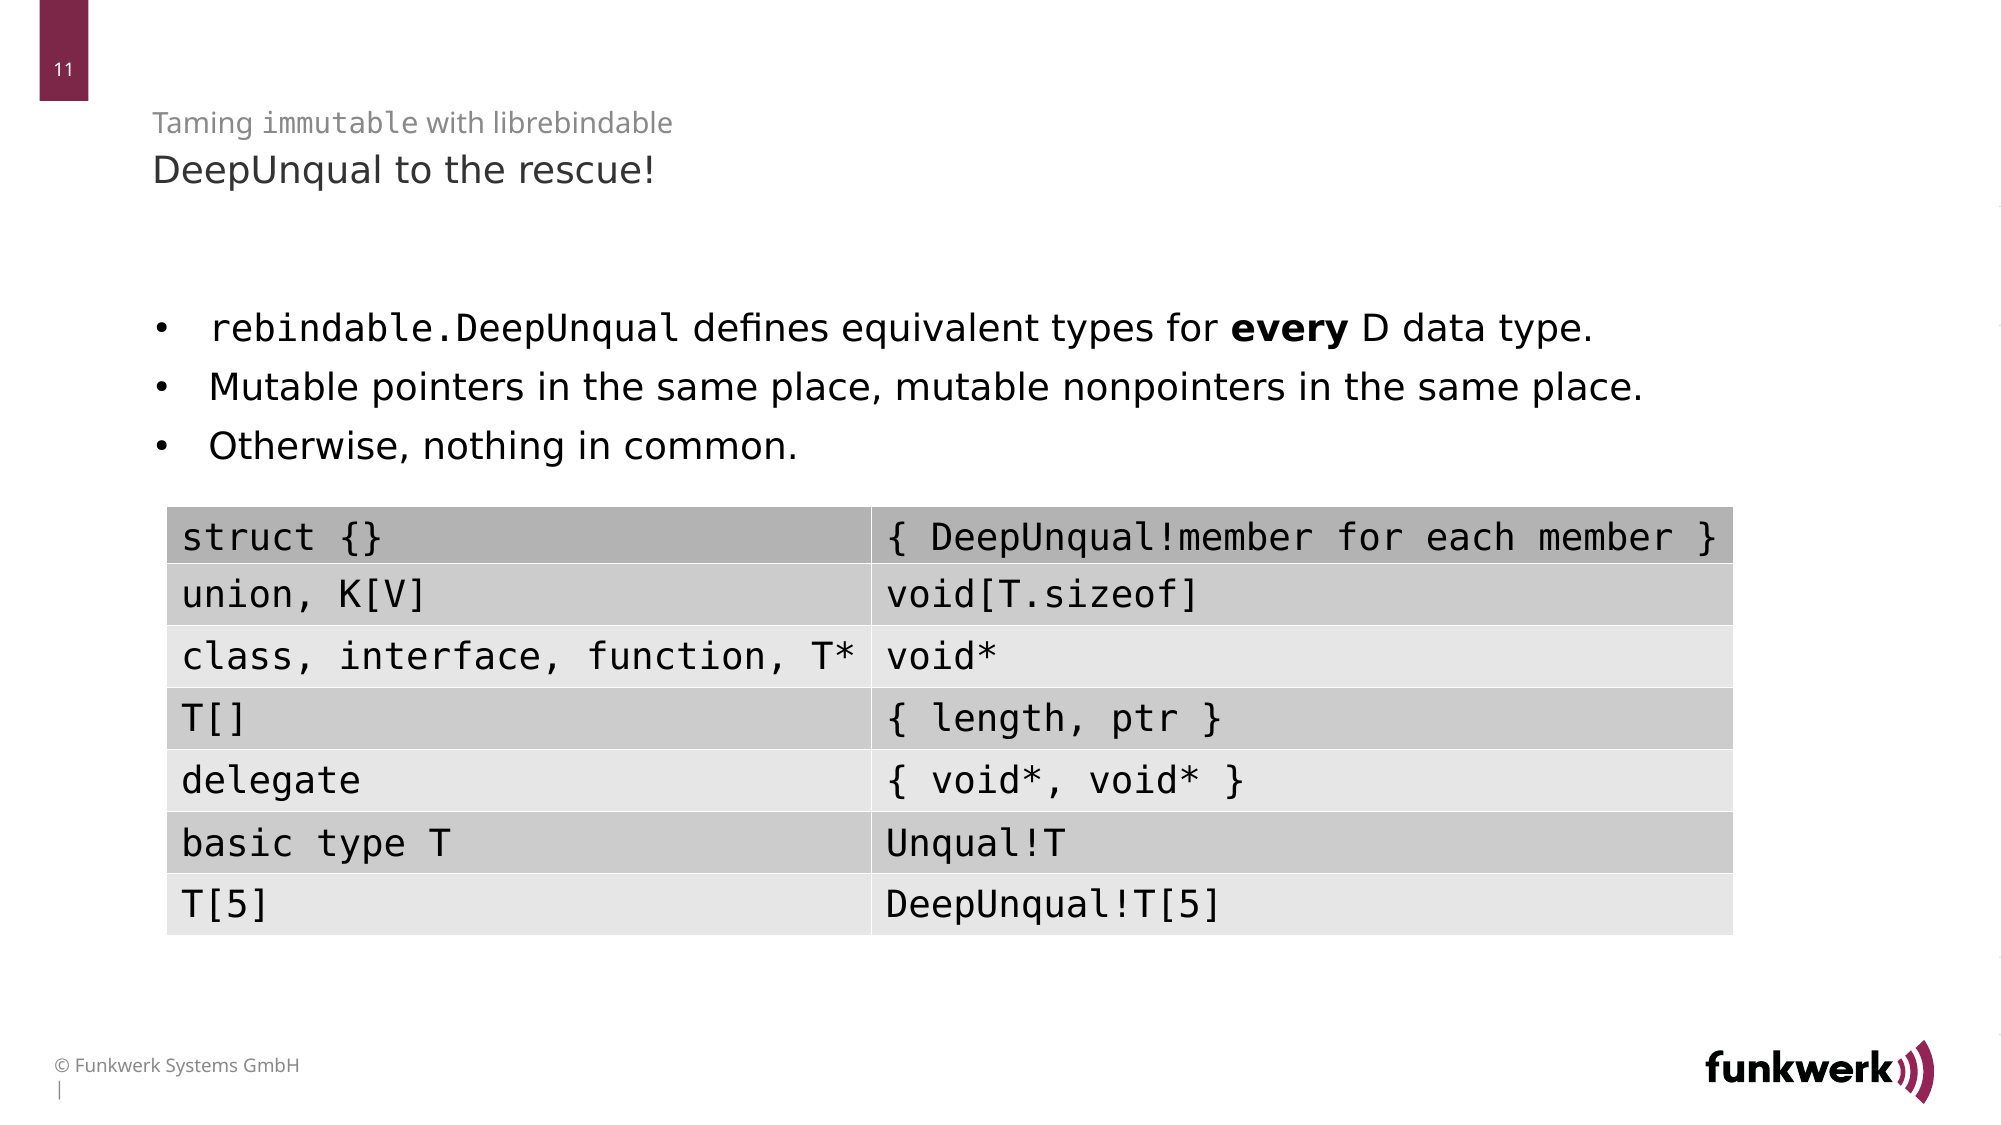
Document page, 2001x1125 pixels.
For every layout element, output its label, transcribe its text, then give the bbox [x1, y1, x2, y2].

list rebindable.DeepUnqual defines equivalent types for every D data type. Mutable pointers in the same place, mutable nonpointers in the same place. Otherwise, nothing in common. [137, 307, 1851, 945]
text_box DeepUnqual to the rescue! [137, 141, 755, 201]
text_box Taming immutable with librebindable [137, 100, 1850, 153]
